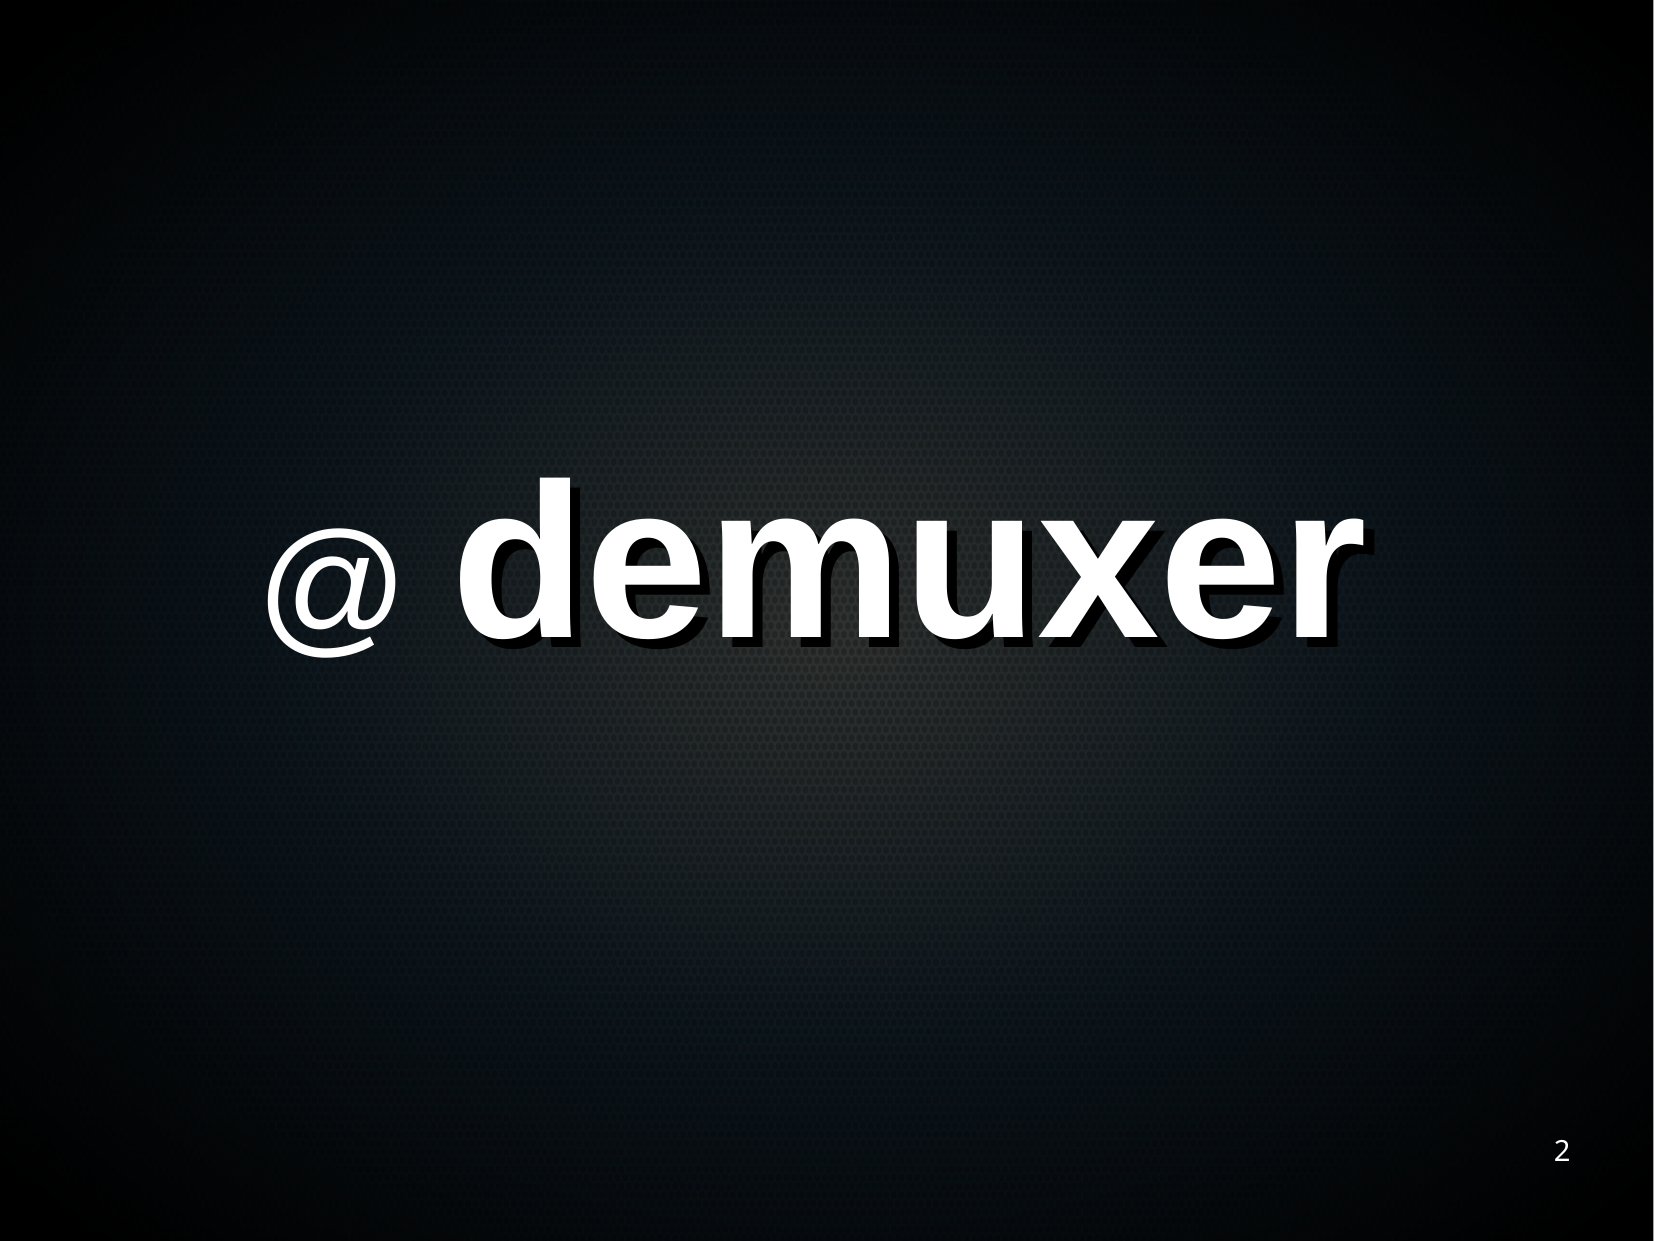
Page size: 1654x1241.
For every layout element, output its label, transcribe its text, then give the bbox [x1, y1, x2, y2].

title @ demuxer [68, 318, 1557, 804]
picture [0, 0, 1654, 1241]
